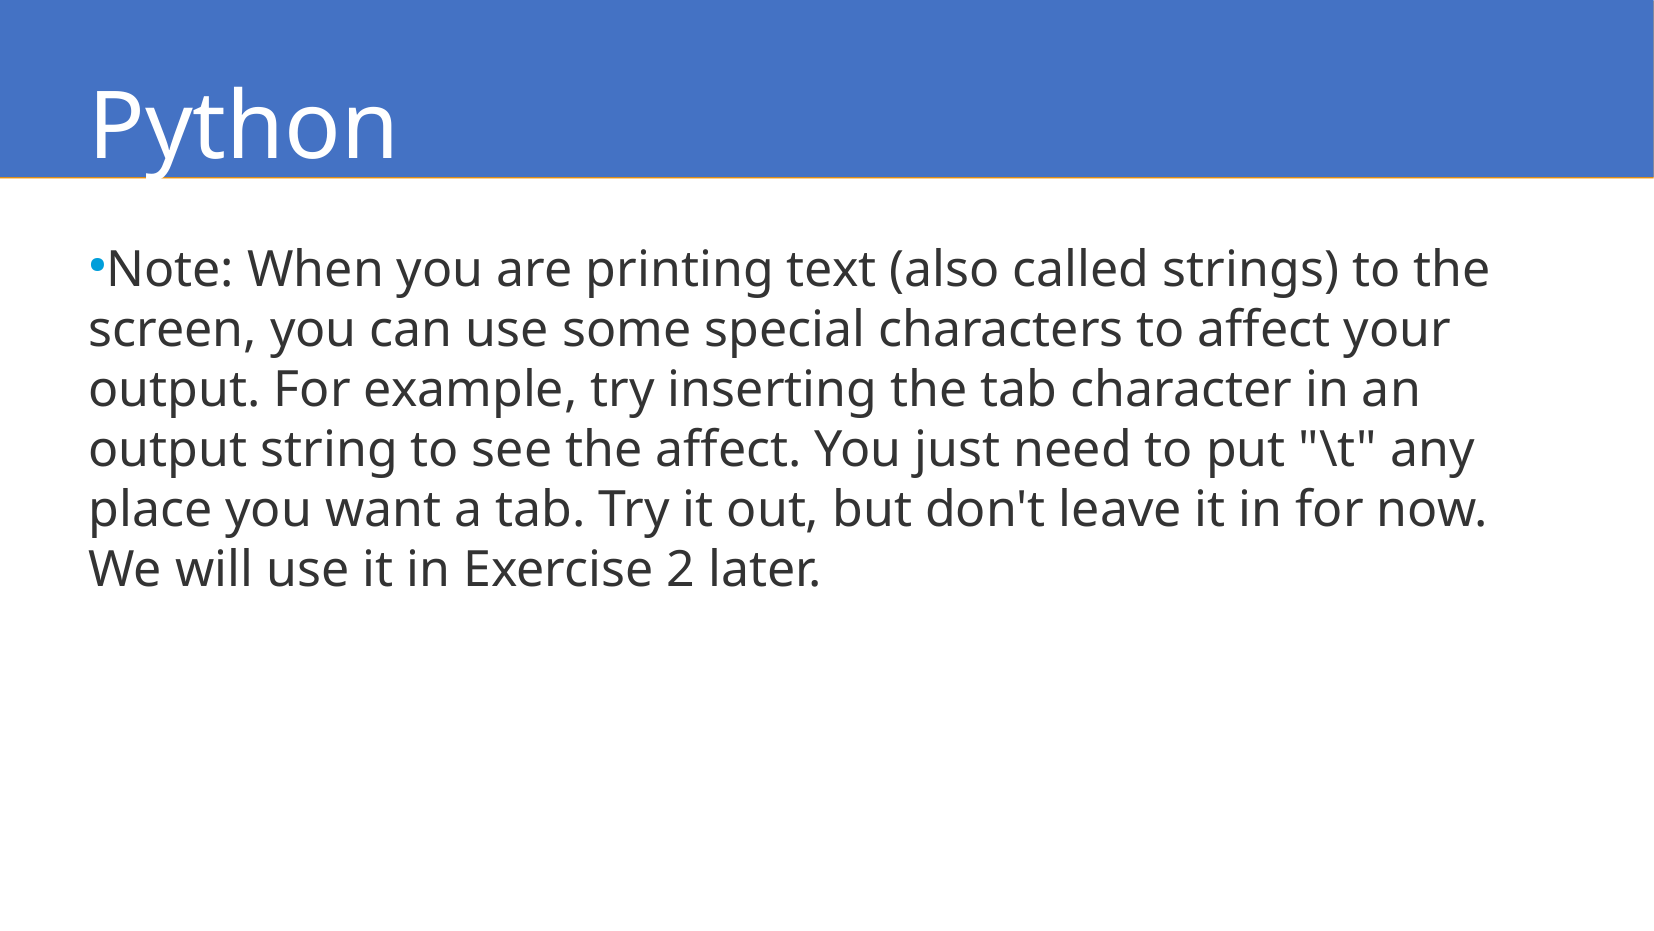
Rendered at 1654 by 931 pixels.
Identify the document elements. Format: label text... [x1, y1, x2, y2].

list Note: When you are printing text (also called strings) to the screen, you can use some special characters to affect your output. For example, try inserting the tab character in an output string to see the affect. You just need to put "\t" any place you want a tab. Try it out, but don't leave it in for now. We will use it in Exercise 2 later. [88, 236, 1565, 813]
title Python [88, 14, 1565, 178]
